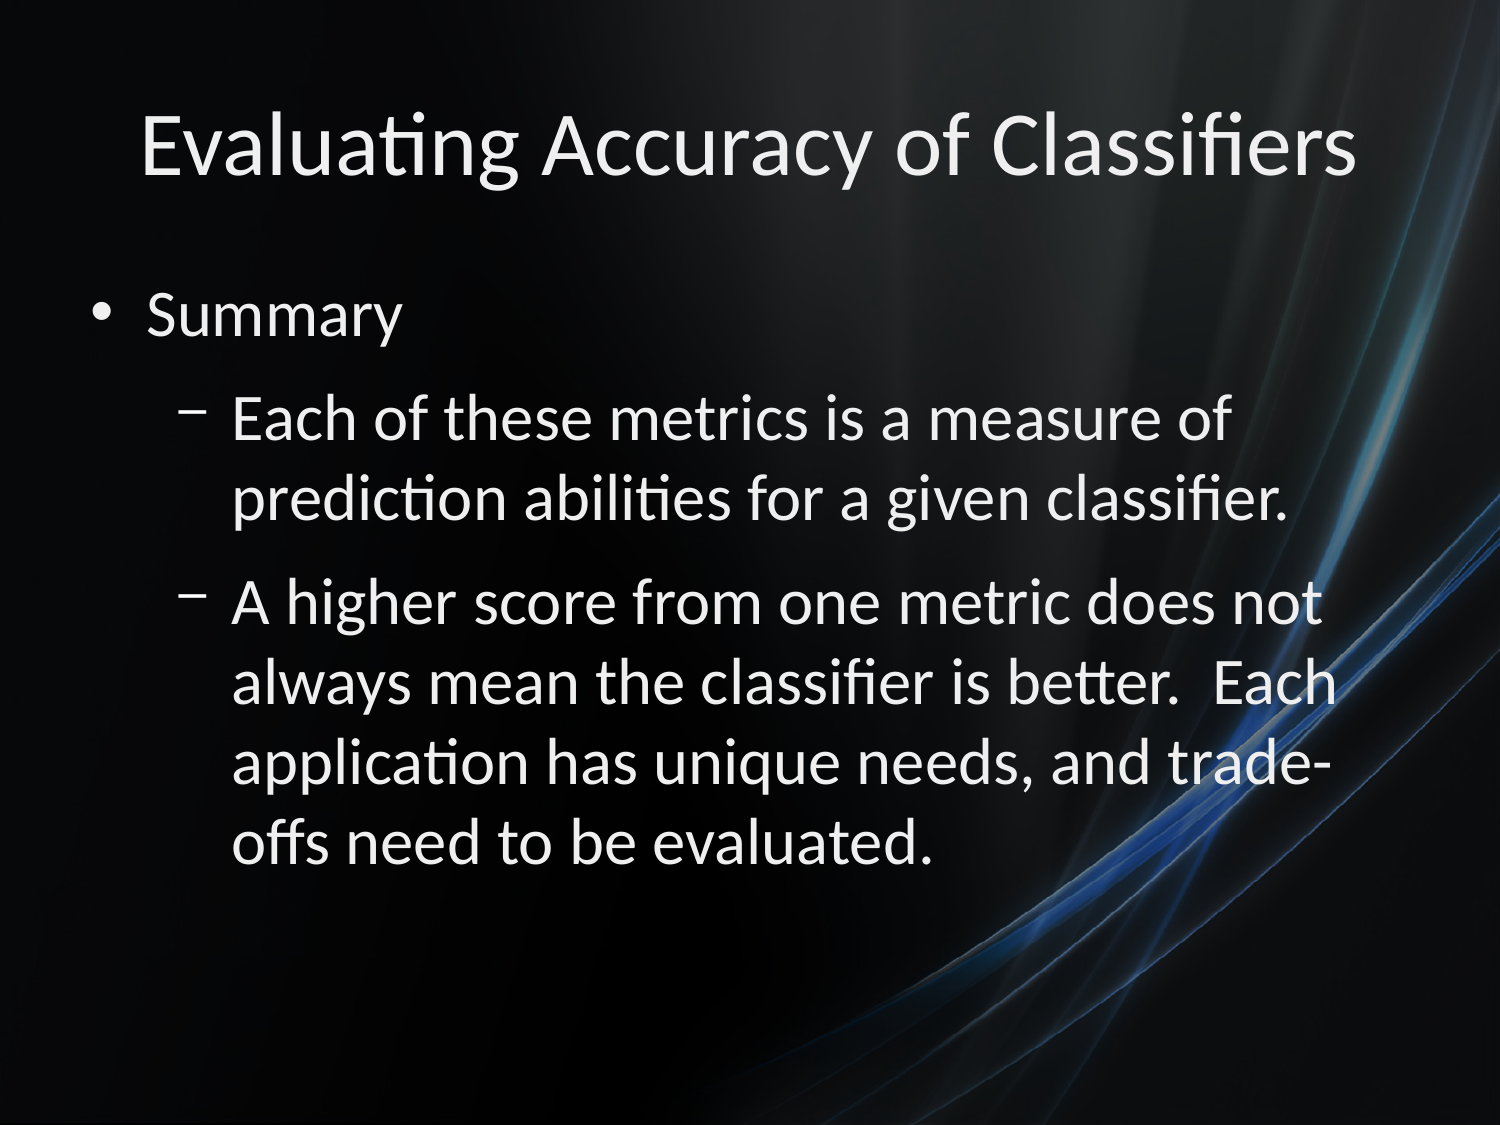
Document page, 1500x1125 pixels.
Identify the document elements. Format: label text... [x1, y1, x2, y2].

list Summary Each of these metrics is a measure of prediction abilities for a given classifier. A higher score from one metric does not always mean the classifier is better. Each application has unique needs, and trade-offs need to be evaluated. [75, 262, 1425, 1005]
title Evaluating Accuracy of Classifiers [75, 45, 1425, 233]
picture [0, 0, 1500, 1125]
